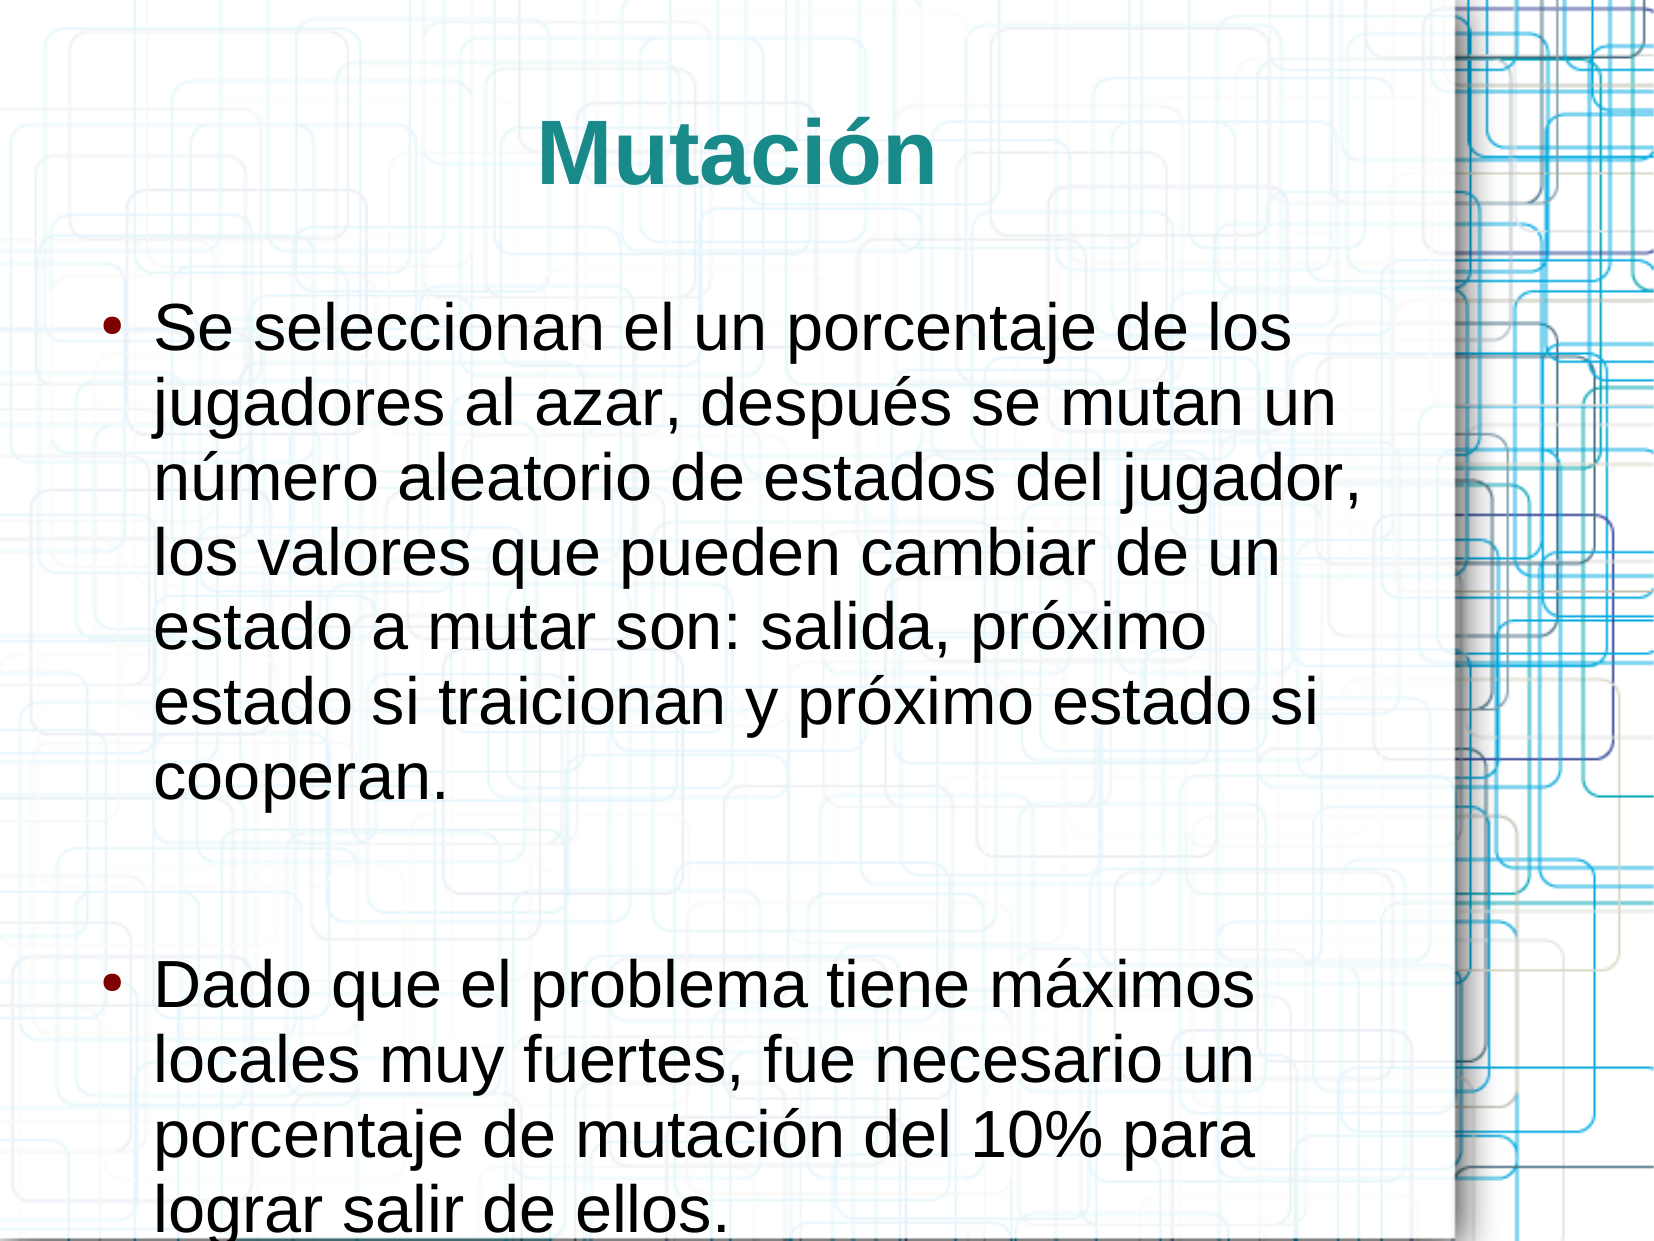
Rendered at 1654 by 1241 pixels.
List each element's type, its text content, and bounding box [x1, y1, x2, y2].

list Se seleccionan el un porcentaje de los jugadores al azar, después se mutan un número aleatorio de estados del jugador, los valores que pueden cambiar de un estado a mutar son: salida, próximo estado si traicionan y próximo estado si cooperan. Dado que el problema tiene máximos locales muy fuertes, fue necesario un porcentaje de mutación del 10% para lograr salir de ellos. [82, 290, 1418, 1241]
picture [0, 0, 1654, 1241]
title Mutación [59, 49, 1418, 257]
